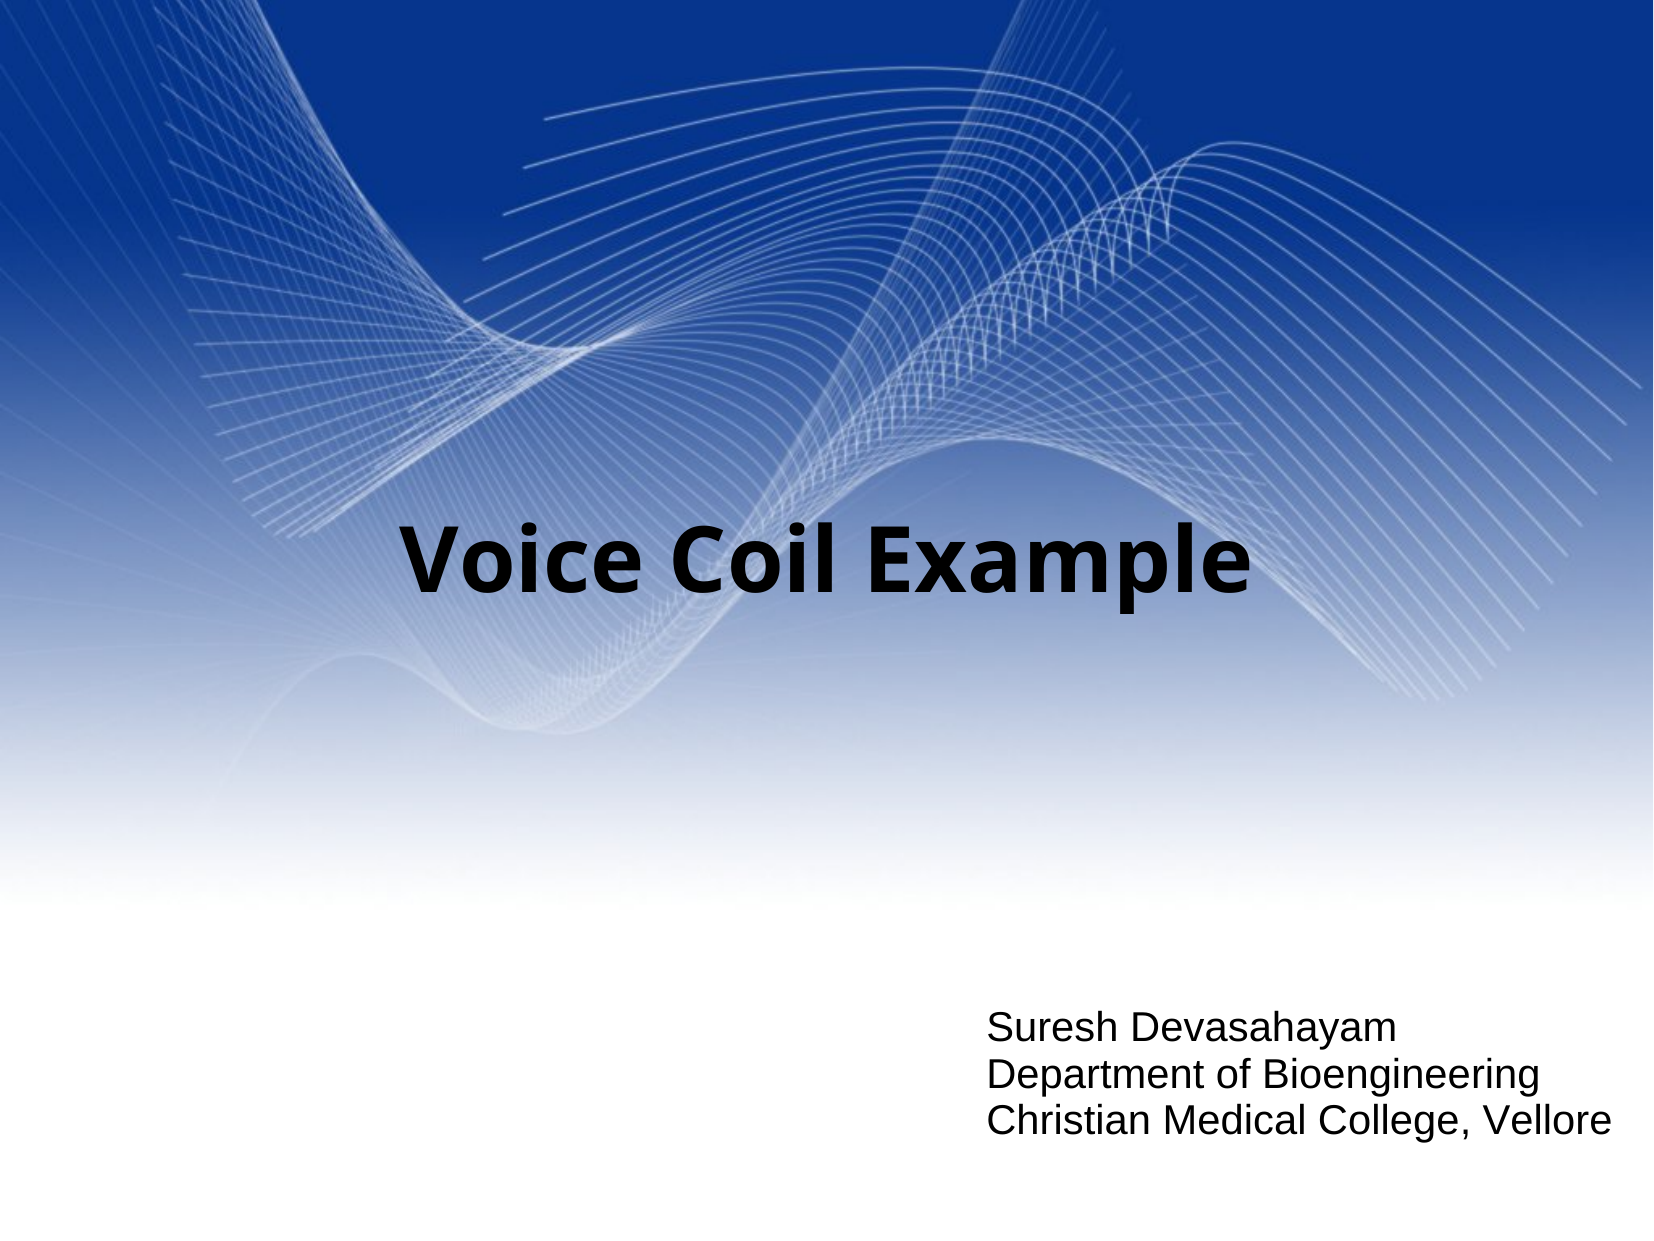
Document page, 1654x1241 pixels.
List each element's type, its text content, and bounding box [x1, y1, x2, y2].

title Voice Coil Example [0, 386, 1653, 853]
picture [0, 0, 1654, 1241]
list Suresh Devasahayam Department of Bioengineering Christian Medical College, Vellore [915, 1003, 1625, 1192]
